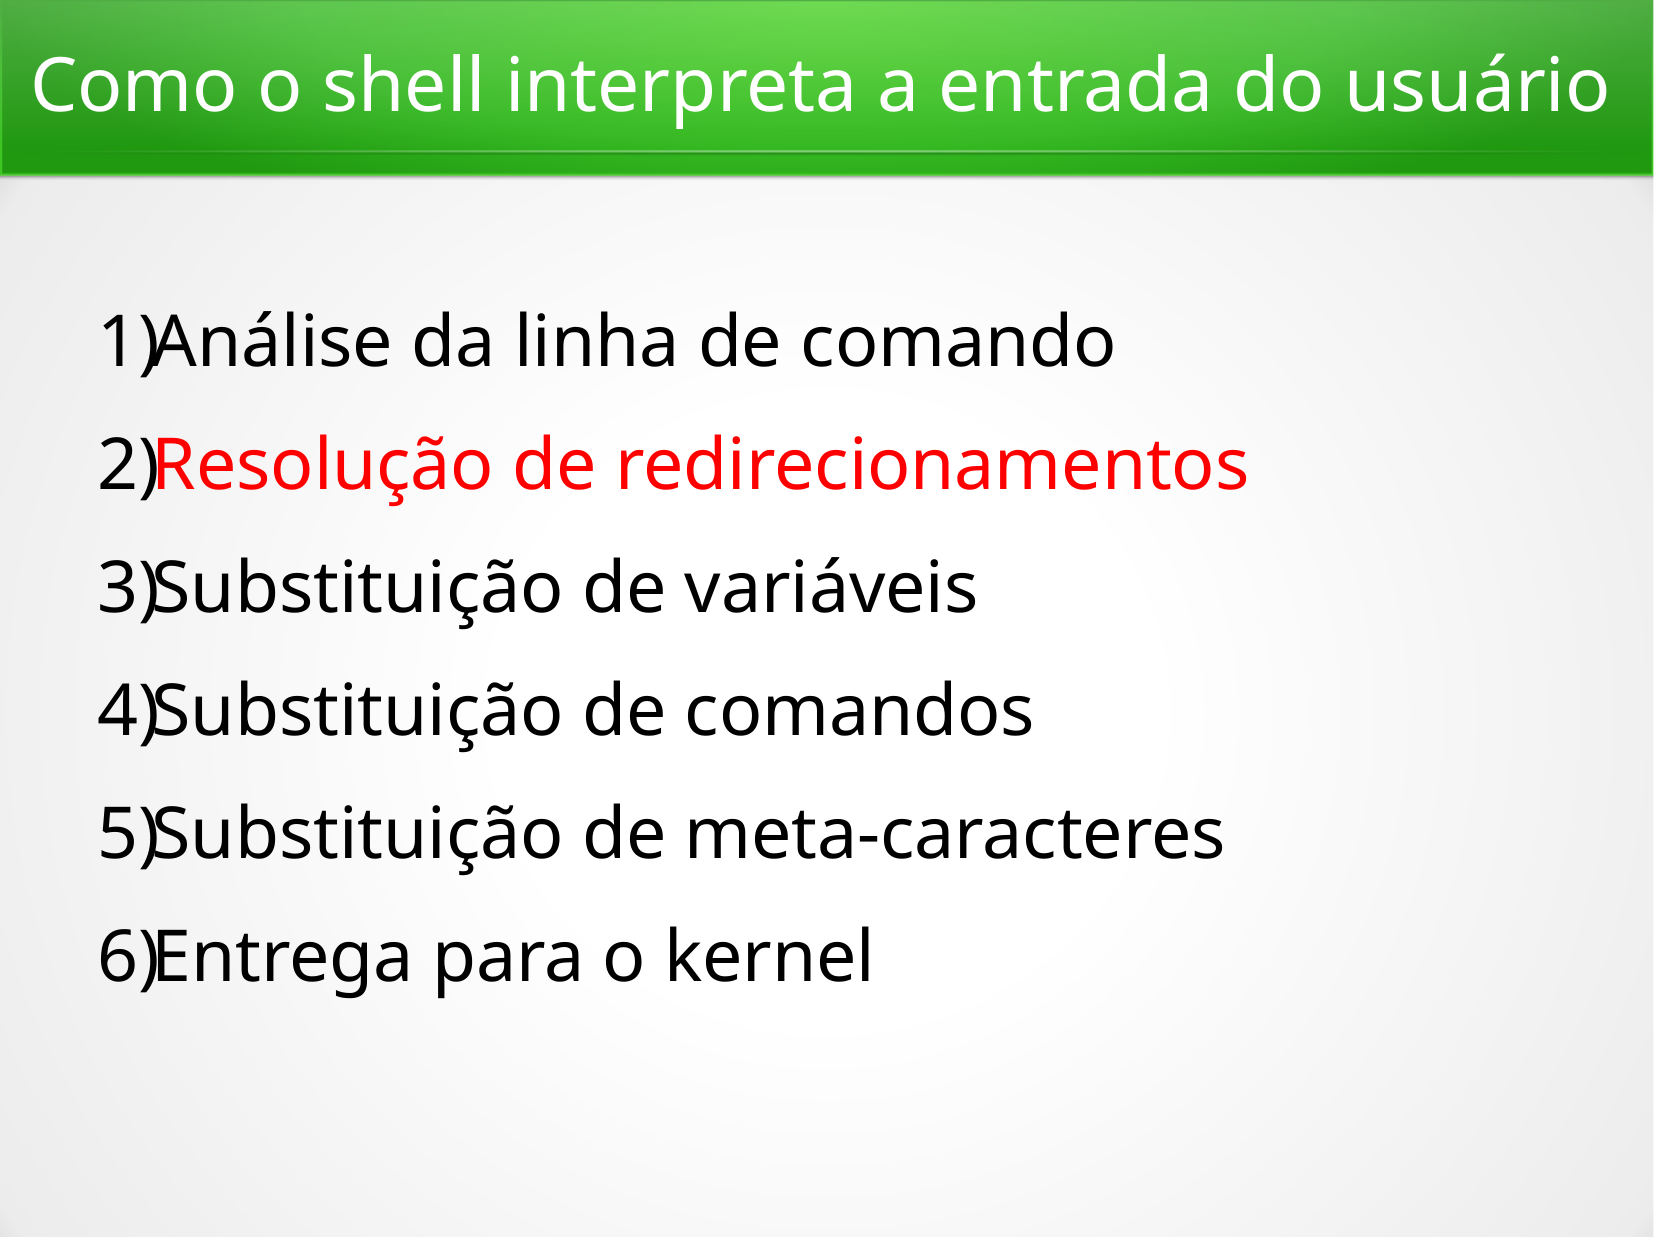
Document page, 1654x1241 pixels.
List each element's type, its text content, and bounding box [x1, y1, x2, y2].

picture [0, 0, 1654, 1237]
list Análise da linha de comando Resolução de redirecionamentos Substituição de variáveis Substituição de comandos Substituição de meta-caracteres Entrega para o kernel [82, 290, 1571, 1010]
title Como o shell interpreta a entrada do usuário [11, 11, 1630, 154]
